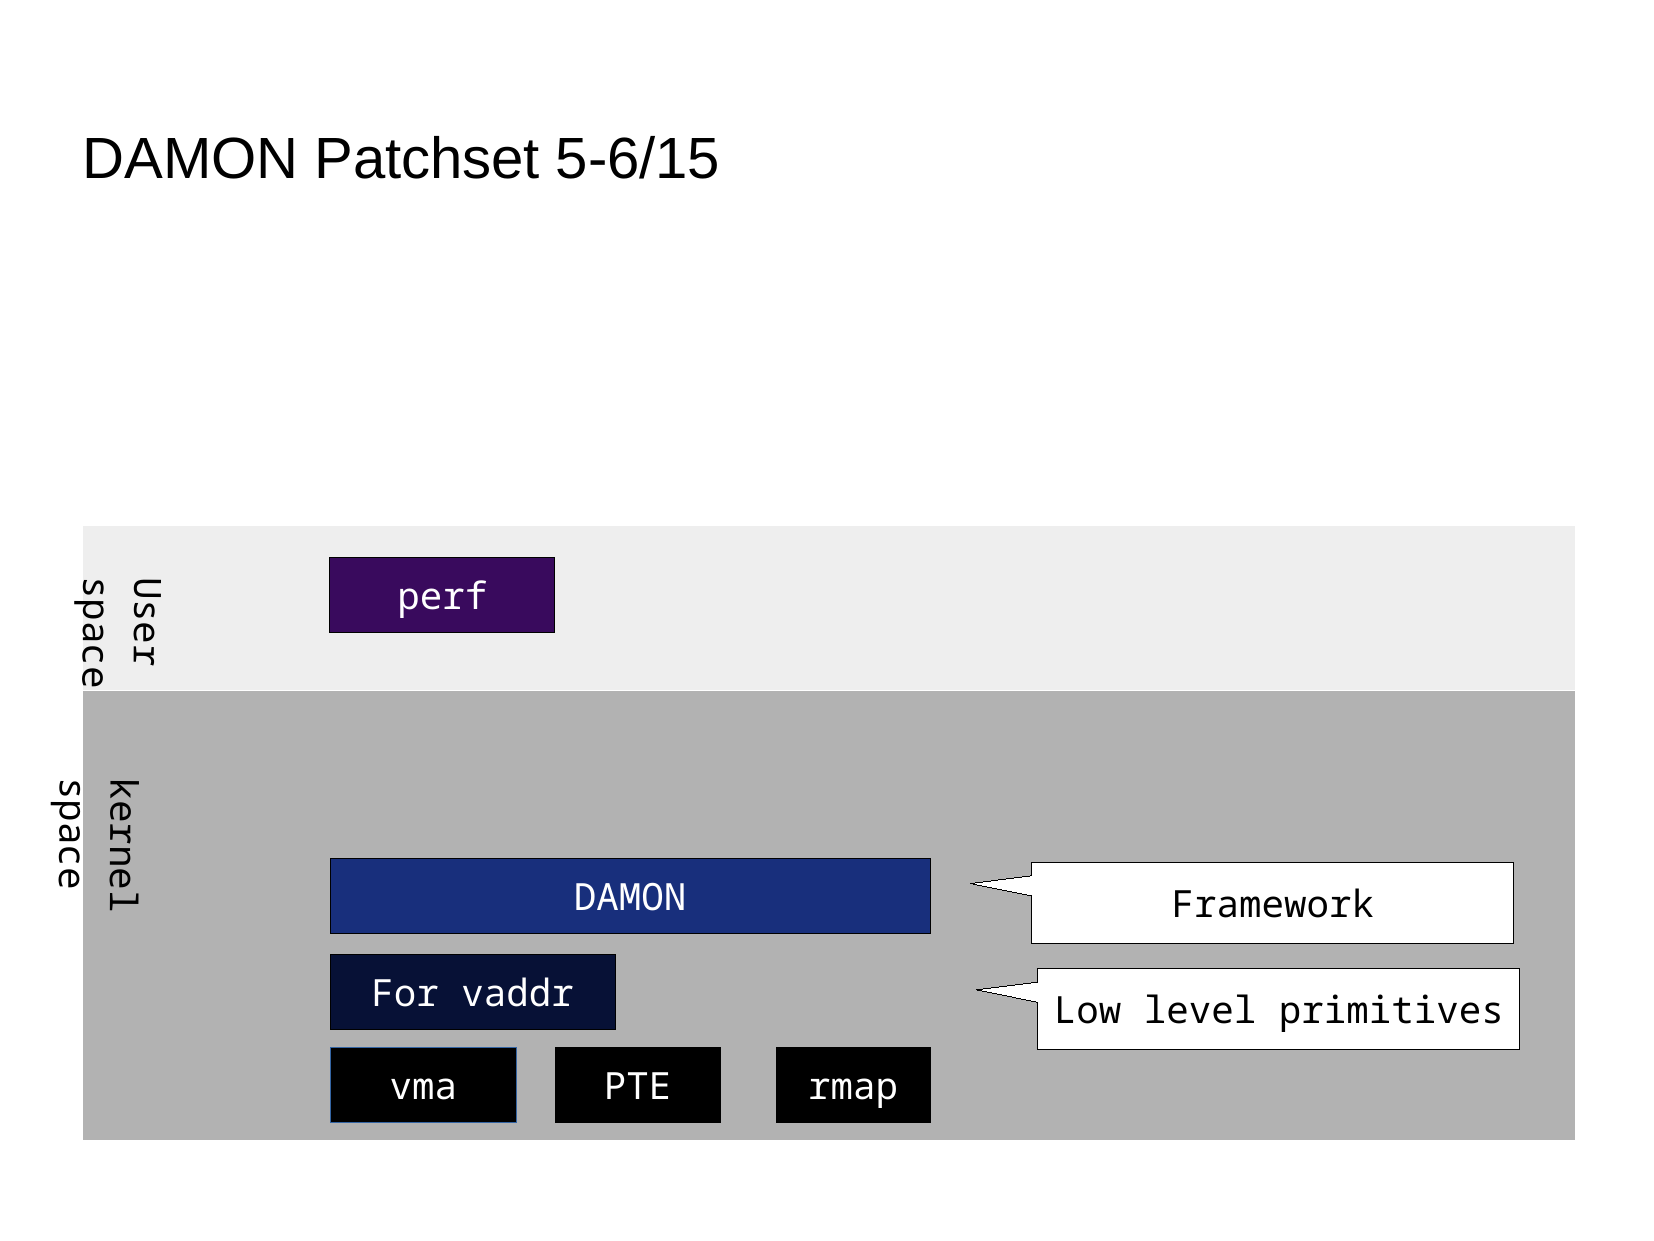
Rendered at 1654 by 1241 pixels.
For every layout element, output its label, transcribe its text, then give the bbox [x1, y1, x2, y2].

text_box [85, 605, 91, 615]
text_box kernel space [100, 829, 158, 1032]
text_box Framework [970, 862, 1514, 944]
text_box [82, 650, 90, 674]
text_box [85, 627, 91, 637]
text_box For vaddr [330, 954, 616, 1030]
text_box Low level primitives [976, 968, 1520, 1050]
text_box perf [329, 557, 555, 633]
text_box [82, 604, 91, 651]
text_box PTE [555, 1047, 721, 1123]
text_box User space [89, 562, 182, 830]
title DAMON Patchset 5-6/15 [82, 108, 1571, 210]
text_box rmap [776, 1047, 931, 1123]
text_box [82, 525, 1576, 1141]
text_box DAMON [330, 858, 931, 934]
text_box vma [330, 1047, 517, 1123]
